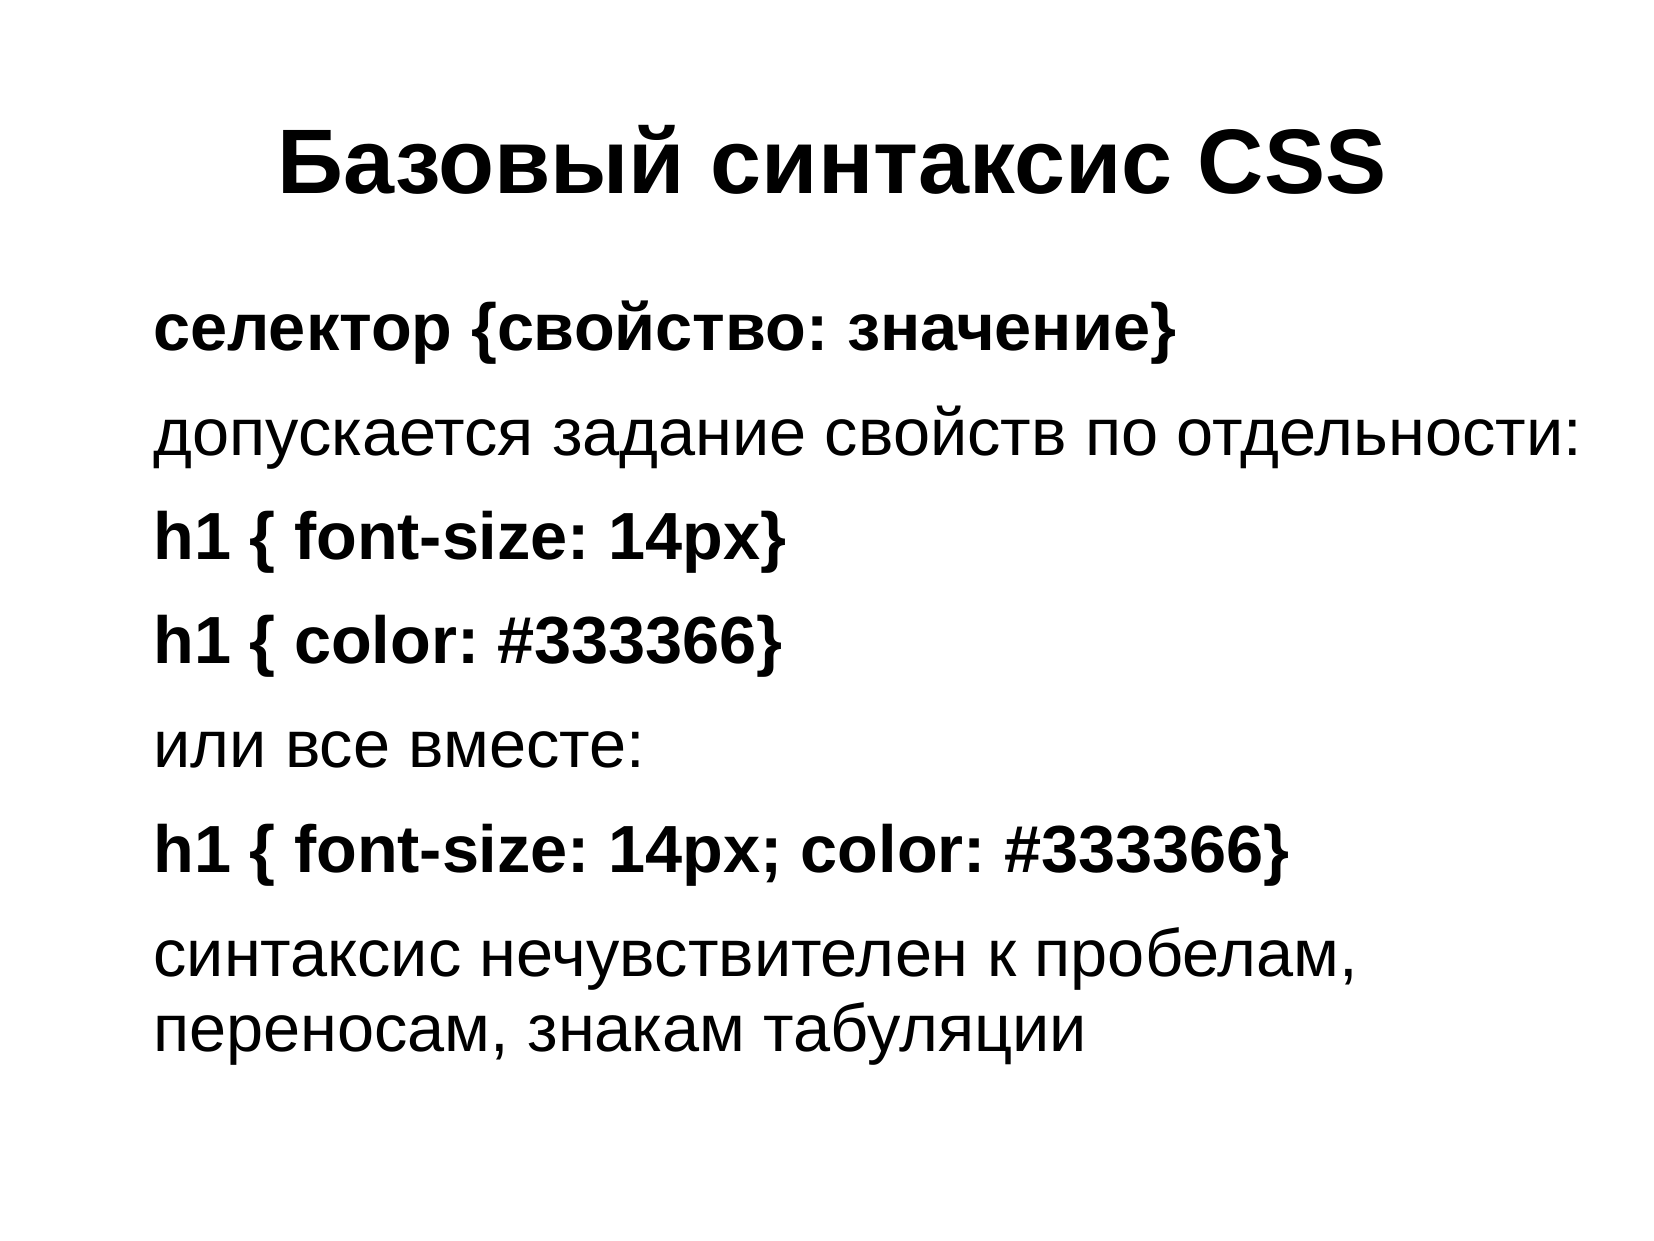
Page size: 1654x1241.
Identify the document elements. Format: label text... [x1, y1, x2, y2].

title Базовый синтаксис CSS [88, 58, 1577, 266]
list cелектор {свойство: значение} допускается задание свойств по отдельности: h1 { font-size: 14px} h1 { color: #333366} или все вместе: h1 { font-size: 14px; color: #333366} синтаксис нечувствителен к пробелам, переносам, знакам табуляции [82, 290, 1625, 1109]
